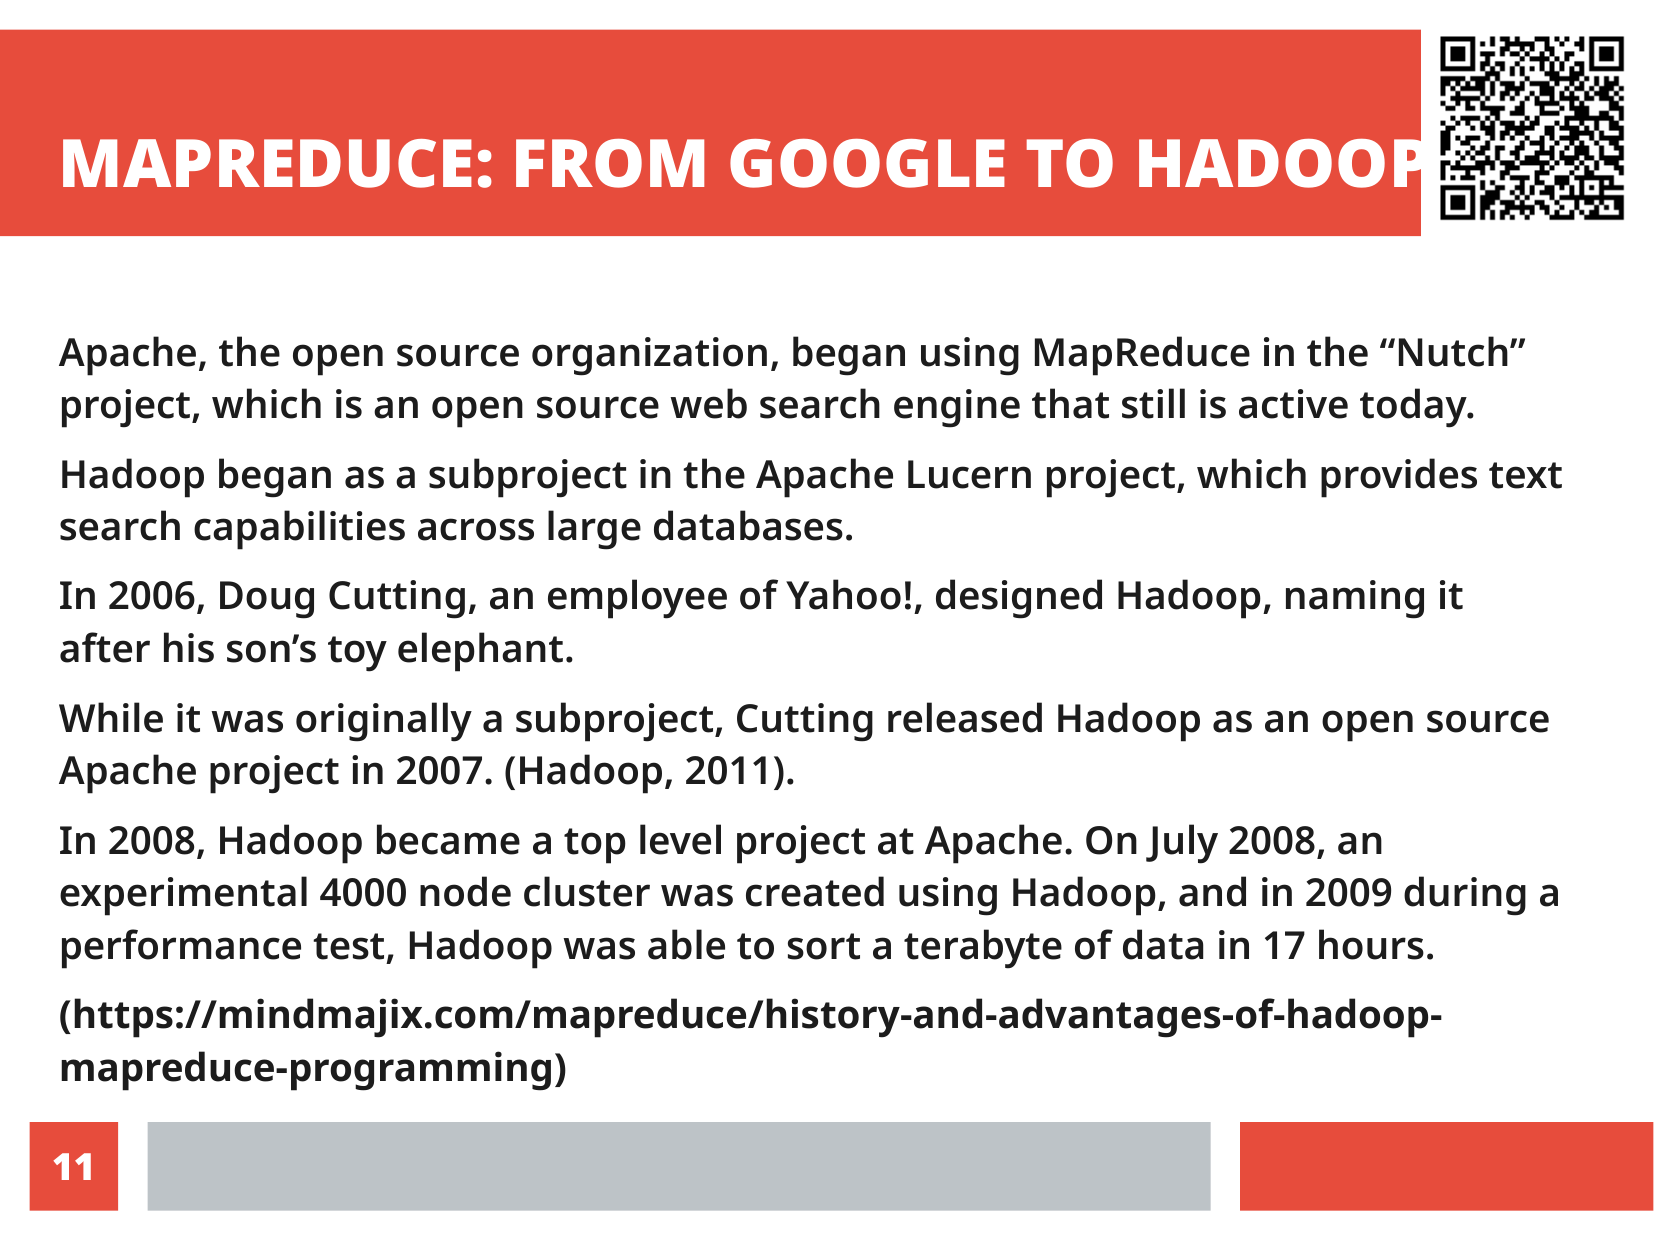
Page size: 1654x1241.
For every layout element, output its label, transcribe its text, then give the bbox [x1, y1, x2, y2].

title MAPREDUCE: FROM GOOGLE TO HADOOP [59, 59, 1421, 207]
picture [1421, 17, 1644, 241]
list Apache, the open source organization, began using MapReduce in the “Nutch” project, which is an open source web search engine that still is active today. Hadoop began as a subproject in the Apache Lucern project, which provides text search capabilities across large databases. In 2006, Doug Cutting, an employee of Yahoo!, designed Hadoop, naming it after his son’s toy elephant. While it was originally a subproject, Cutting released Hadoop as an open source Apache project in 2007. (Hadoop, 2011). In 2008, Hadoop became a top level project at Apache. On July 2008, an experimental 4000 node cluster was created using Hadoop, and in 2009 during a performance test, Hadoop was able to sort a terabyte of data in 17 hours. (https://mindmajix.com/mapreduce/history-and-advantages-of-hadoop-mapreduce-programming) [59, 324, 1565, 1093]
